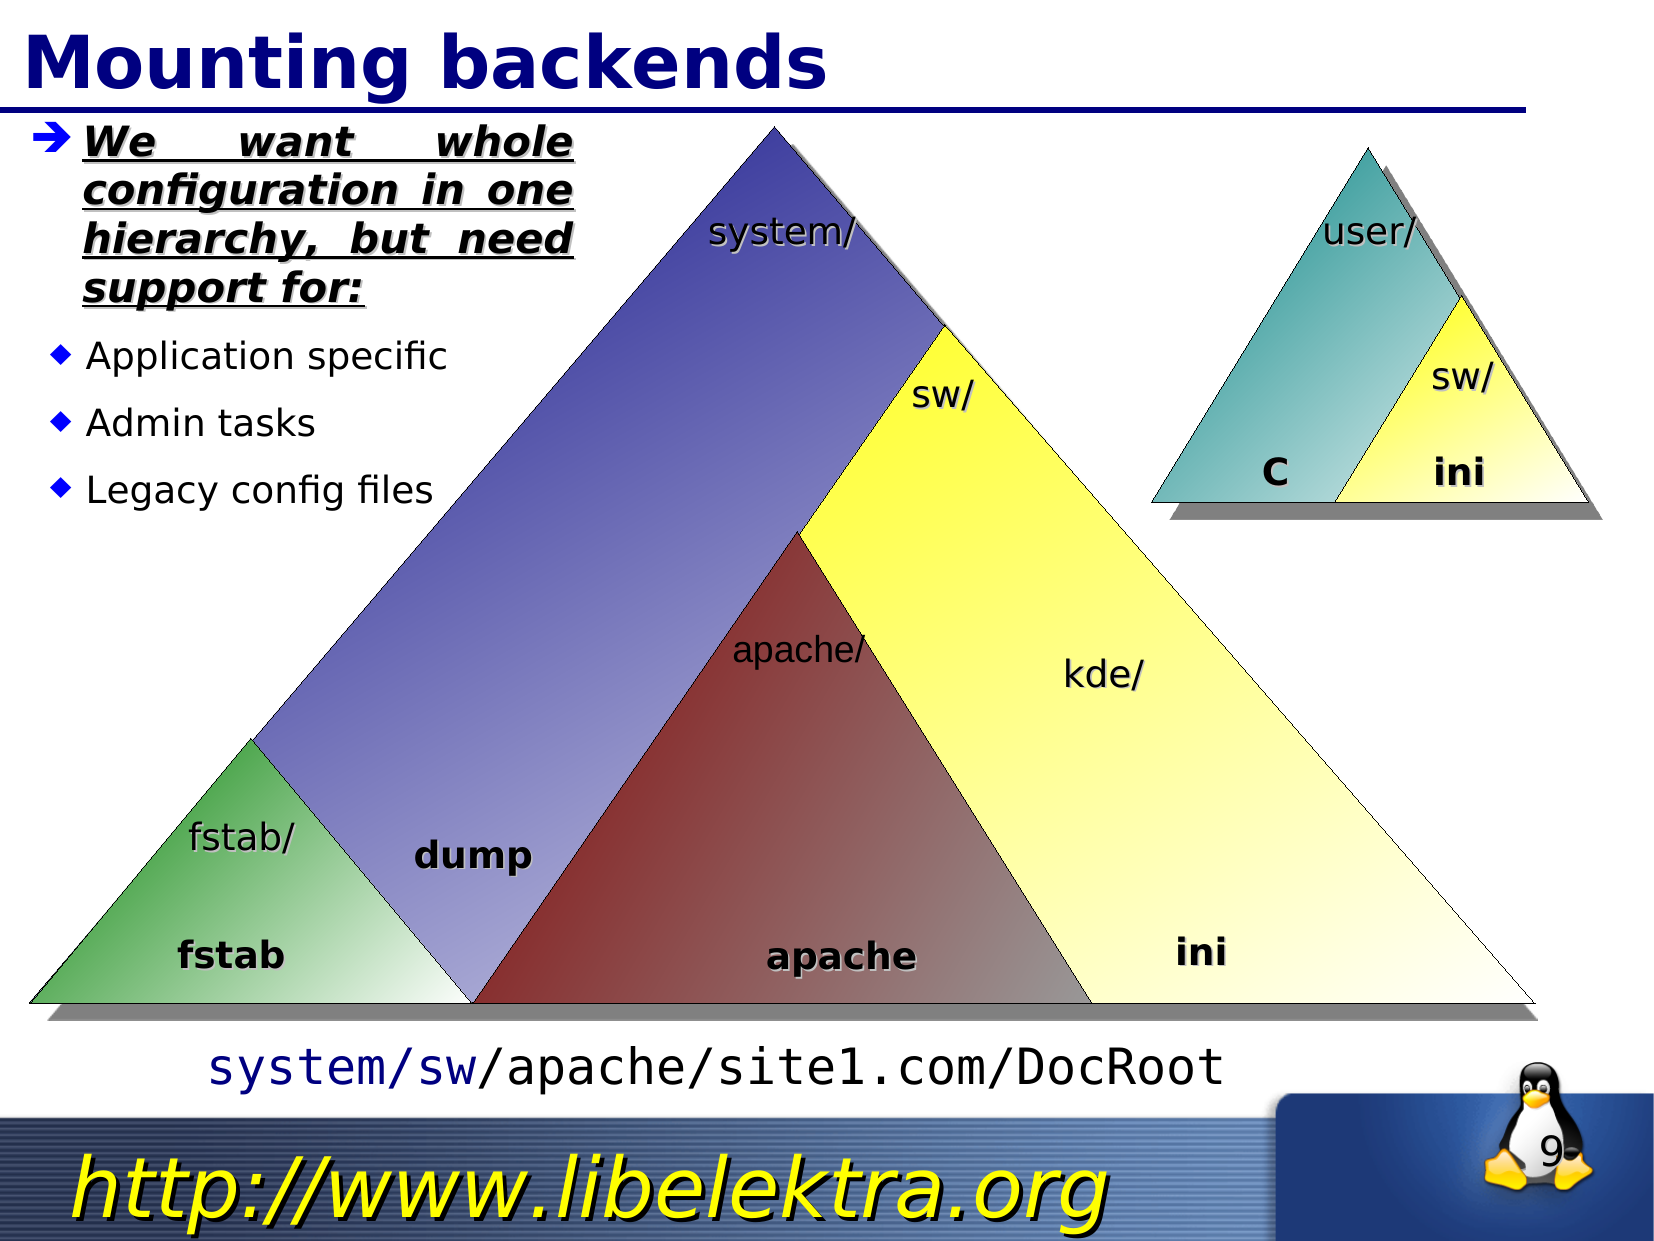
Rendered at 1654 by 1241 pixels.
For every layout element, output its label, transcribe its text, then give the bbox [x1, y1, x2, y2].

text_box user/ [1322, 206, 1417, 251]
text_box [1332, 147, 1404, 206]
text_box kde/ [1062, 649, 1145, 694]
text_box <Nummer> [1312, 1122, 1566, 1178]
text_box ini [1175, 927, 1228, 971]
text_box [1151, 223, 1589, 503]
text_box sw/ [1431, 352, 1495, 396]
text_box apache [765, 932, 918, 976]
text_box Mounting backends [22, 14, 1611, 111]
list We want whole configuration in one hierarchy, but need support for: Application specific Admin tasks Legacy config files [0, 110, 752, 520]
text_box fstab/ [188, 812, 296, 857]
text_box C [1261, 447, 1290, 492]
text_box [752, 126, 842, 206]
text_box [29, 223, 1536, 1004]
text_box fstab [177, 930, 286, 975]
text_box sw/ [911, 369, 975, 414]
picture [0, 1061, 1654, 1241]
text_box ini [1433, 447, 1486, 492]
text_box apache/ [732, 625, 866, 668]
text_box system/sw/apache/site1.com/DocRoot [206, 1034, 1227, 1093]
text_box dump [413, 830, 533, 875]
text_box system/ [752, 206, 857, 251]
